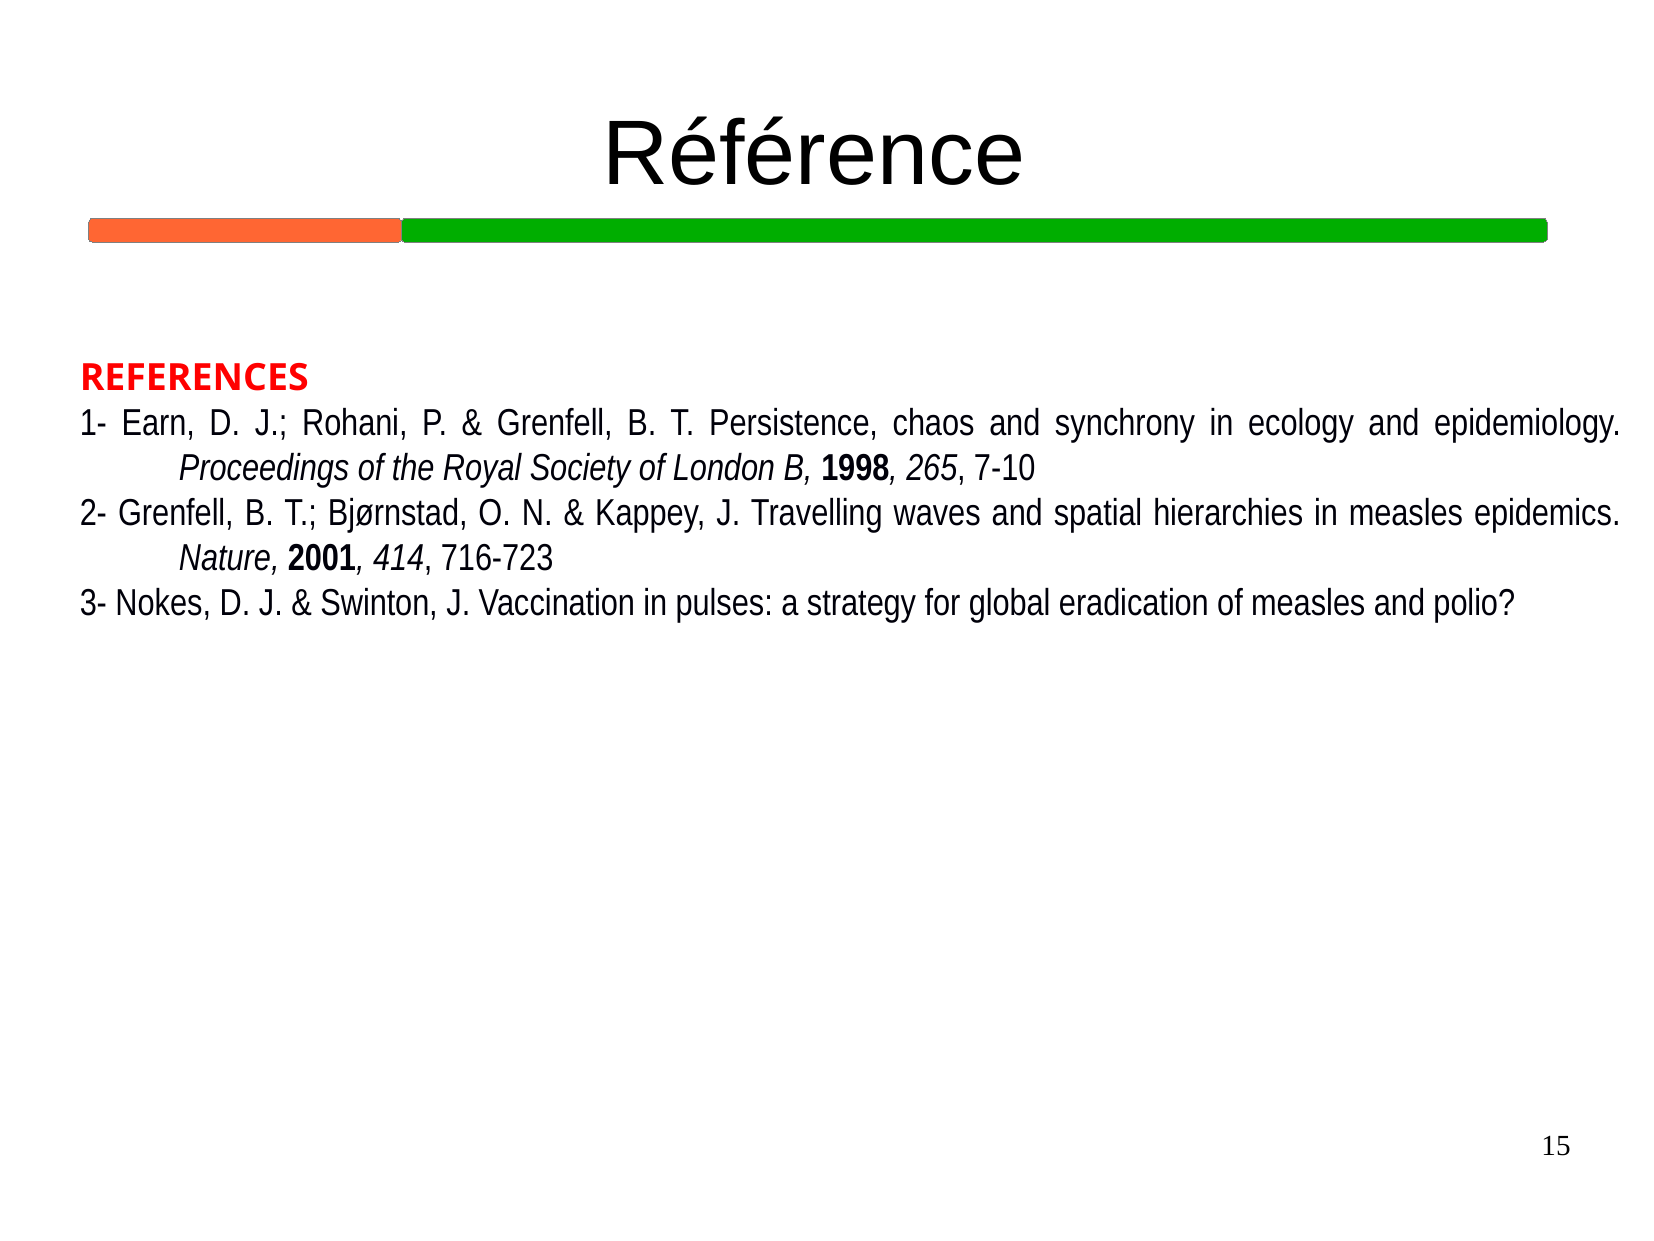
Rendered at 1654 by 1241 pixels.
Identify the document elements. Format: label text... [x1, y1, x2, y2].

text_box REFERENCES 1- Earn, D. J.; Rohani, P. & Grenfell, B. T. Persistence, chaos and synchrony in ecology and epidemiology. Proceedings of the Royal Society of London B, 1998, 265, 7-10 2- Grenfell, B. T.; Bjørnstad, O. N. & Kappey, J. Travelling waves and spatial hierarchies in measles epidemics. Nature, 2001, 414, 716-723 3- Nokes, D. J. & Swinton, J. Vaccination in pulses: a strategy for global eradication of measles and polio? [59, 342, 1642, 633]
title Référence [82, 49, 1571, 257]
text_box [88, 218, 1548, 243]
